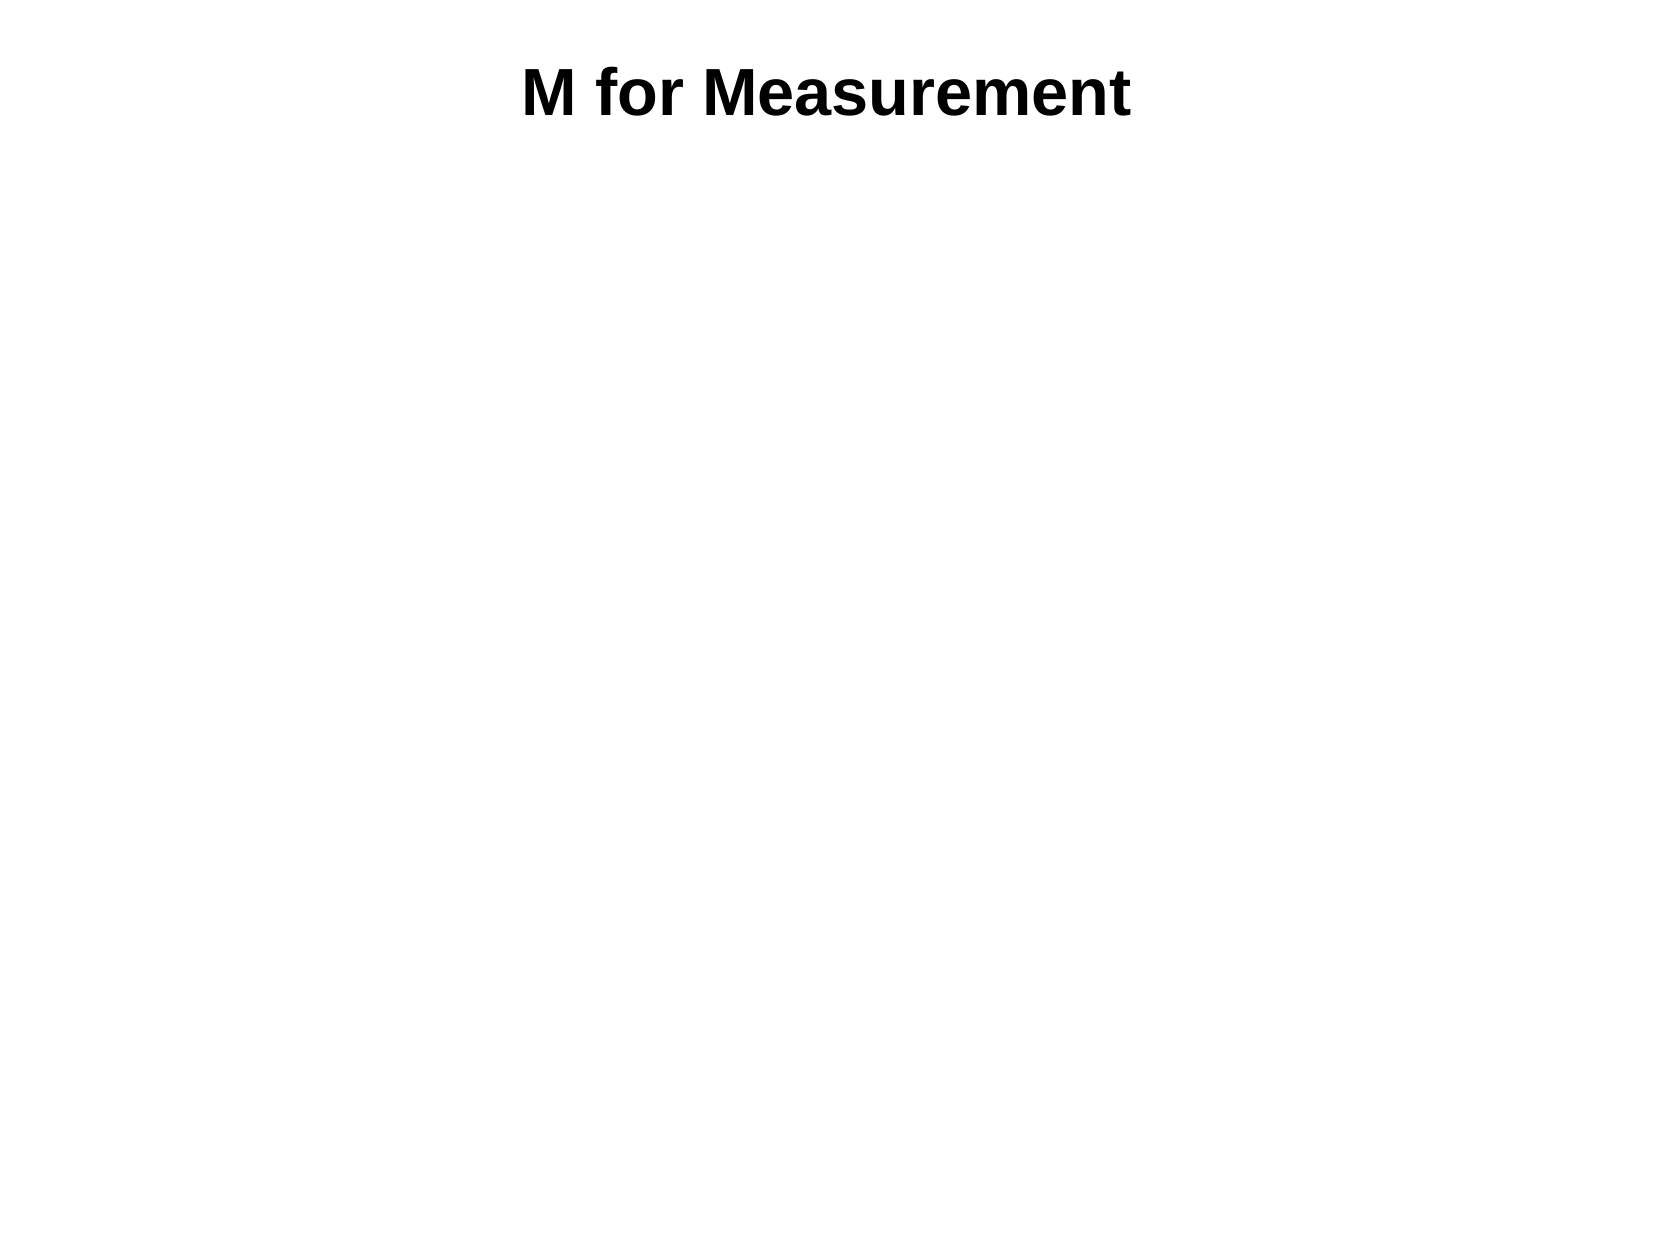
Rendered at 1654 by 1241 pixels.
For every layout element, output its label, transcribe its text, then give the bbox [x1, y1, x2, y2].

subtitle M for Measurement [82, 0, 1571, 573]
